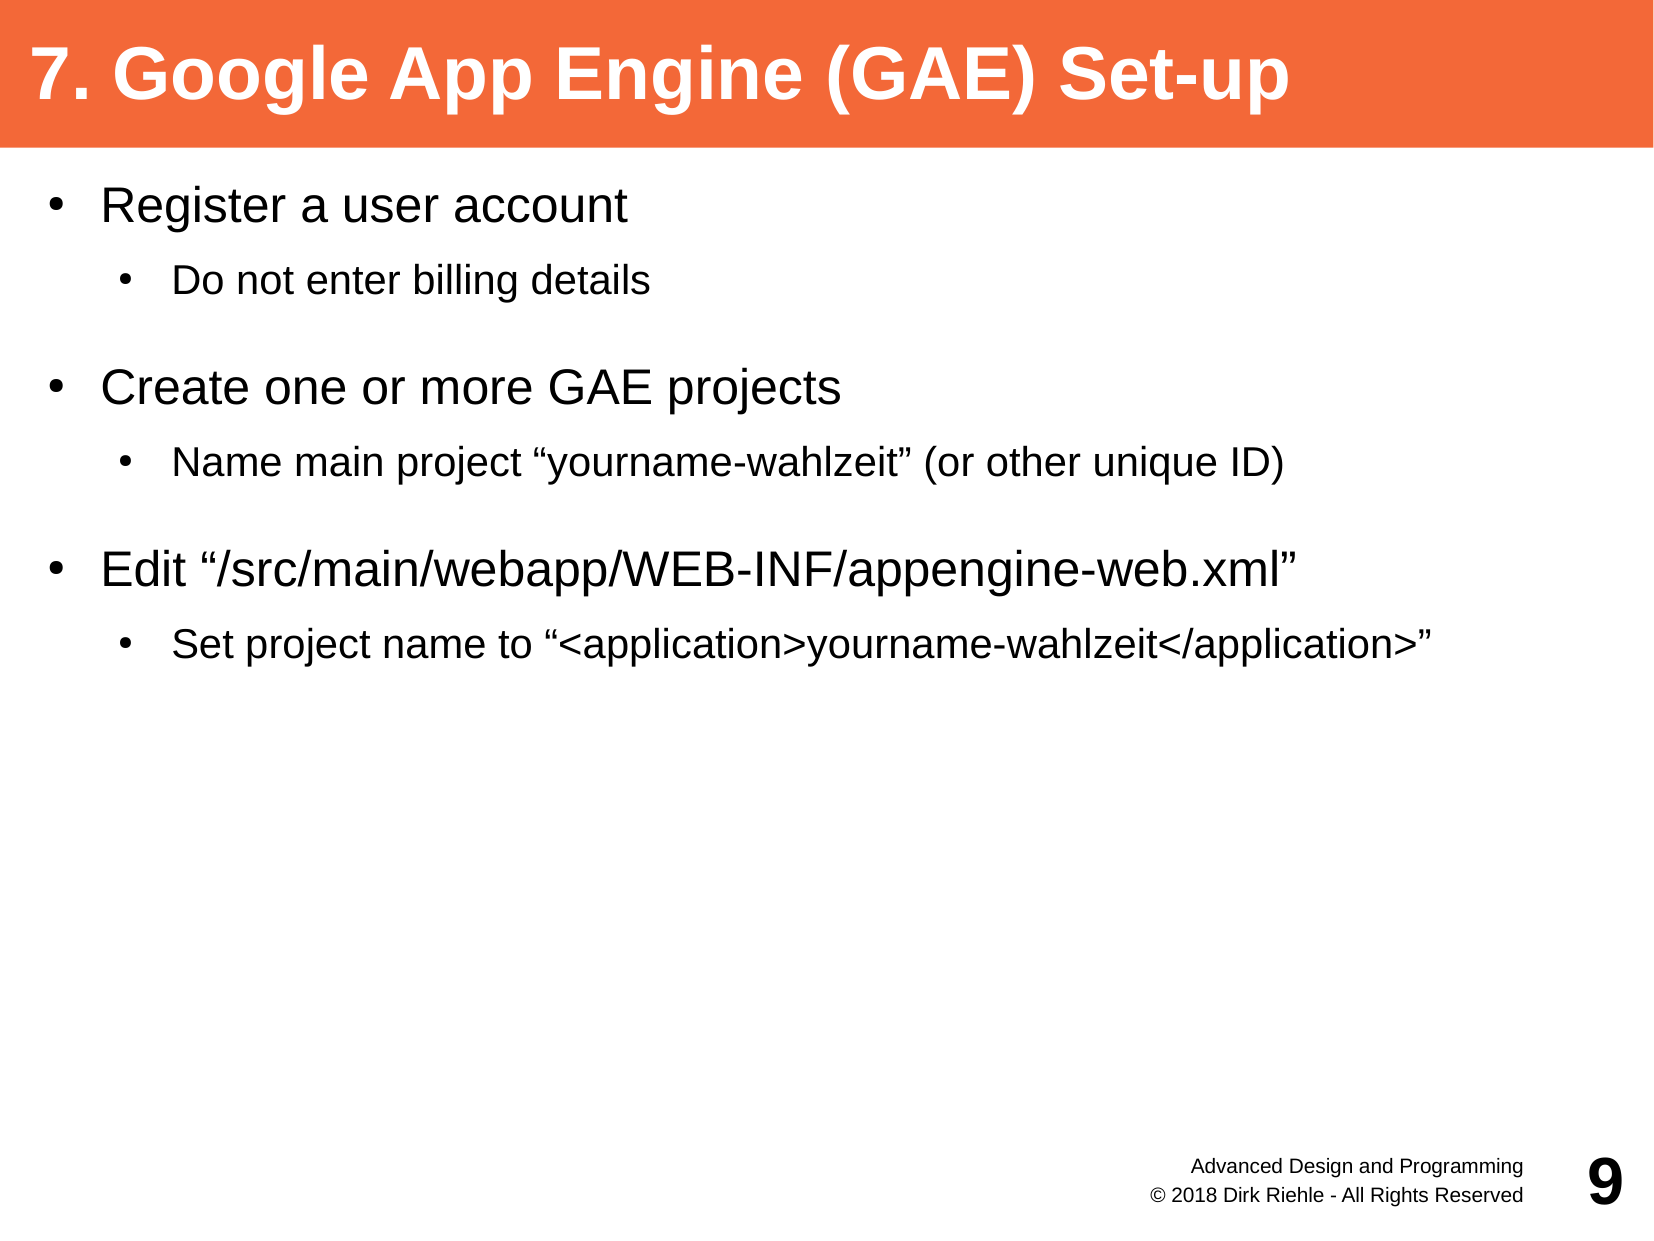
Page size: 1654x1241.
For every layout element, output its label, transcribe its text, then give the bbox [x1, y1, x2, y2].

list Register a user account Do not enter billing details Create one or more GAE projects Name main project “yourname-wahlzeit” (or other unique ID) Edit “/src/main/webapp/WEB-INF/appengine-web.xml” Set project name to “<application>yourname-wahlzeit</application>” [29, 177, 1625, 1063]
title 7. Google App Engine (GAE) Set-up [0, 0, 1654, 148]
